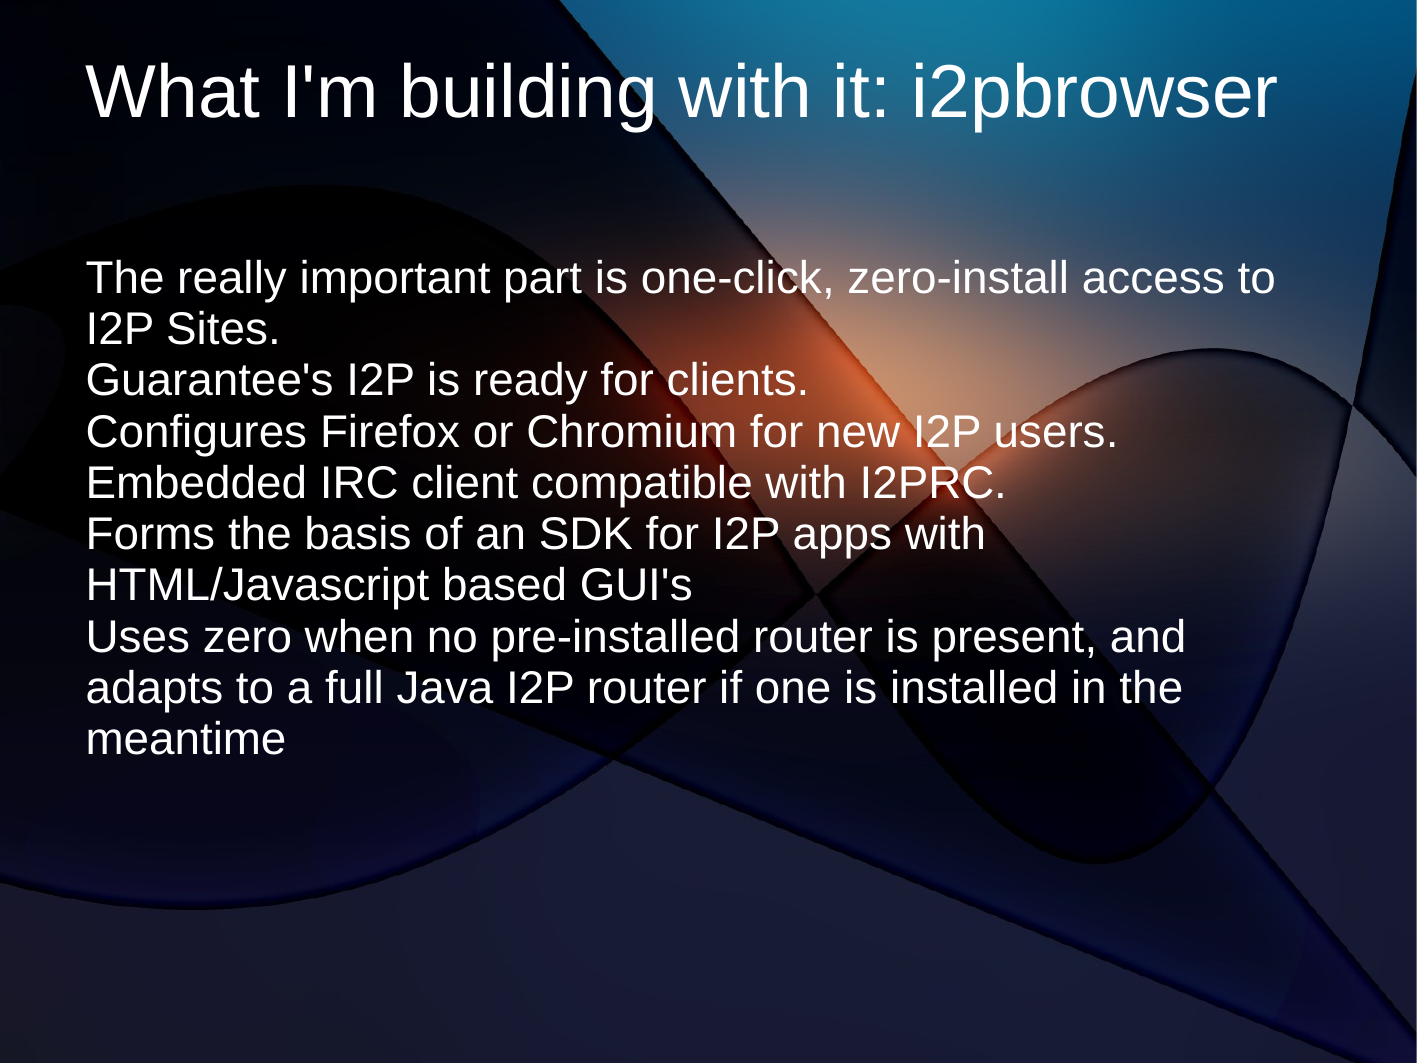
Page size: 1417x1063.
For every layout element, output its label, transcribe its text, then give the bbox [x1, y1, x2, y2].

picture [0, 0, 1417, 1063]
title What I'm building with it: i2pbrowser [70, 42, 1346, 213]
subtitle The really important part is one-click, zero-install access to I2P Sites. Guarantee's I2P is ready for clients. Configures Firefox or Chromium for new I2P users. Embedded IRC client compatible with I2PRC. Forms the basis of an SDK for I2P apps with HTML/Javascript based GUI's Uses zero when no pre-installed router is present, and adapts to a full Java I2P router if one is installed in the meantime [70, 244, 1346, 925]
picture [1093, 34, 1099, 42]
